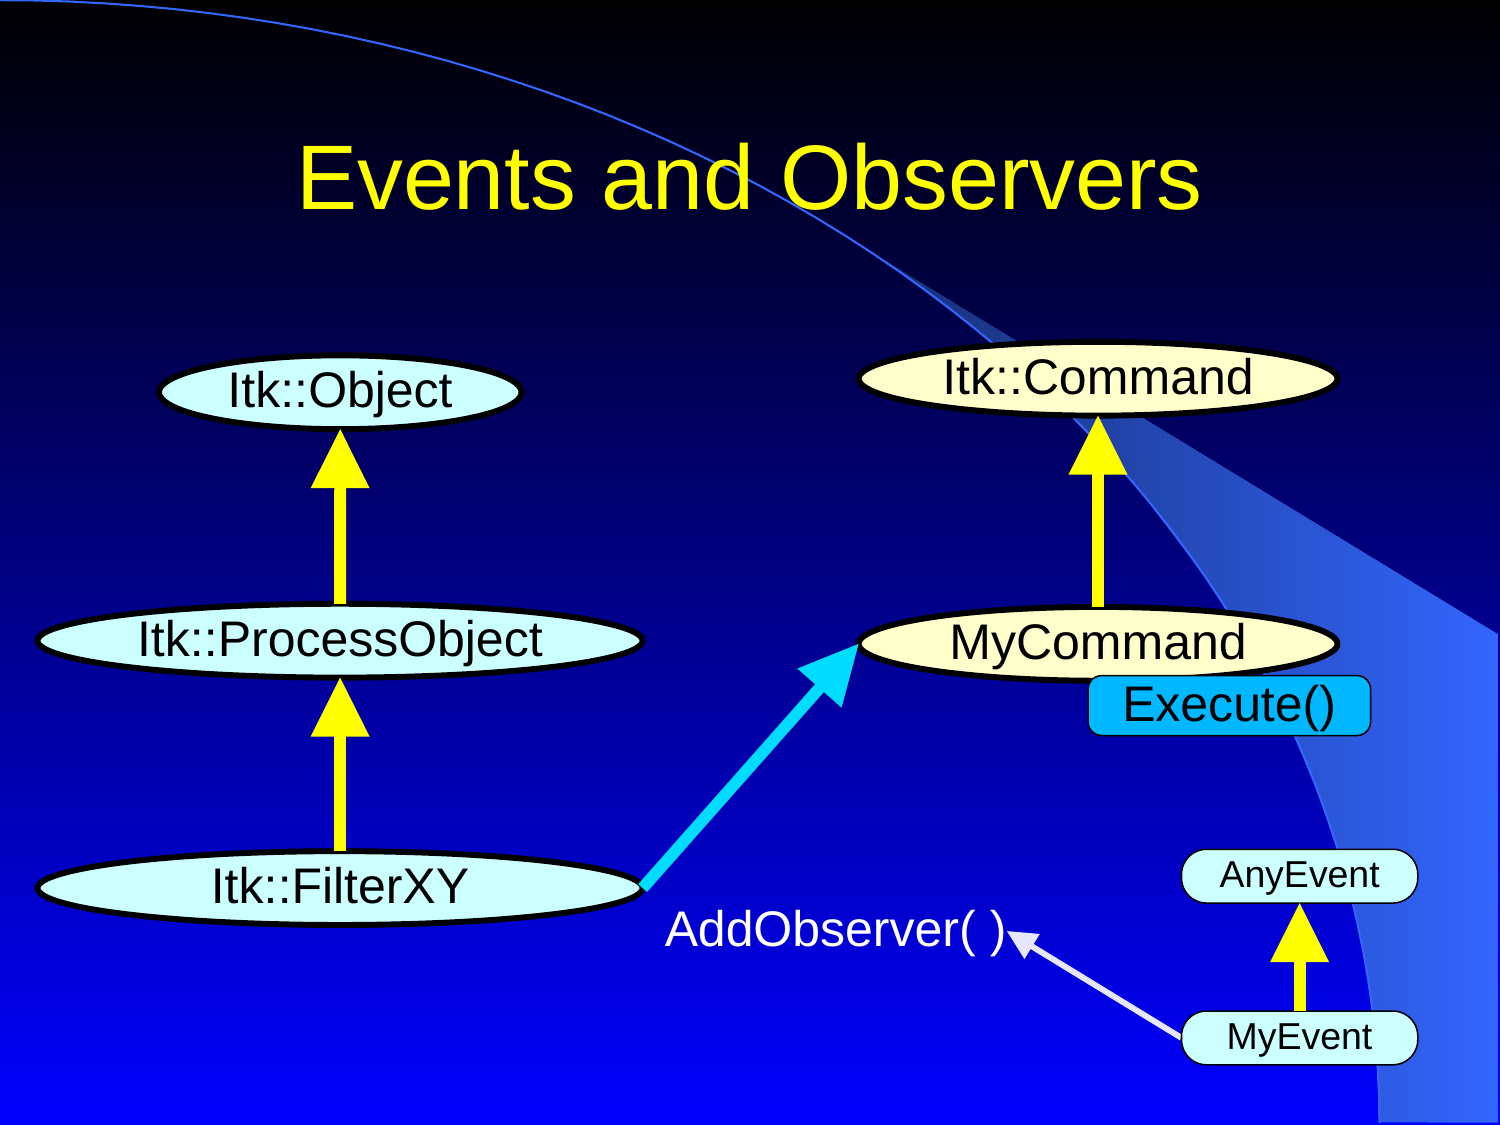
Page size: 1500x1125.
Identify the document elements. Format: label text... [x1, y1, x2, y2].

text_box AddObserver( ) [664, 905, 1007, 958]
text_box MyEvent [1181, 1011, 1418, 1065]
title Events and Observers [112, 87, 1388, 276]
text_box Itk::ProcessObject [37, 603, 643, 678]
text_box Itk::FilterXY [37, 851, 643, 925]
text_box Itk::Command [858, 341, 1338, 416]
text_box MyCommand [858, 606, 1338, 681]
text_box Itk::Object [158, 355, 522, 430]
text_box Execute() [1088, 675, 1371, 736]
text_box AnyEvent [1181, 849, 1418, 904]
